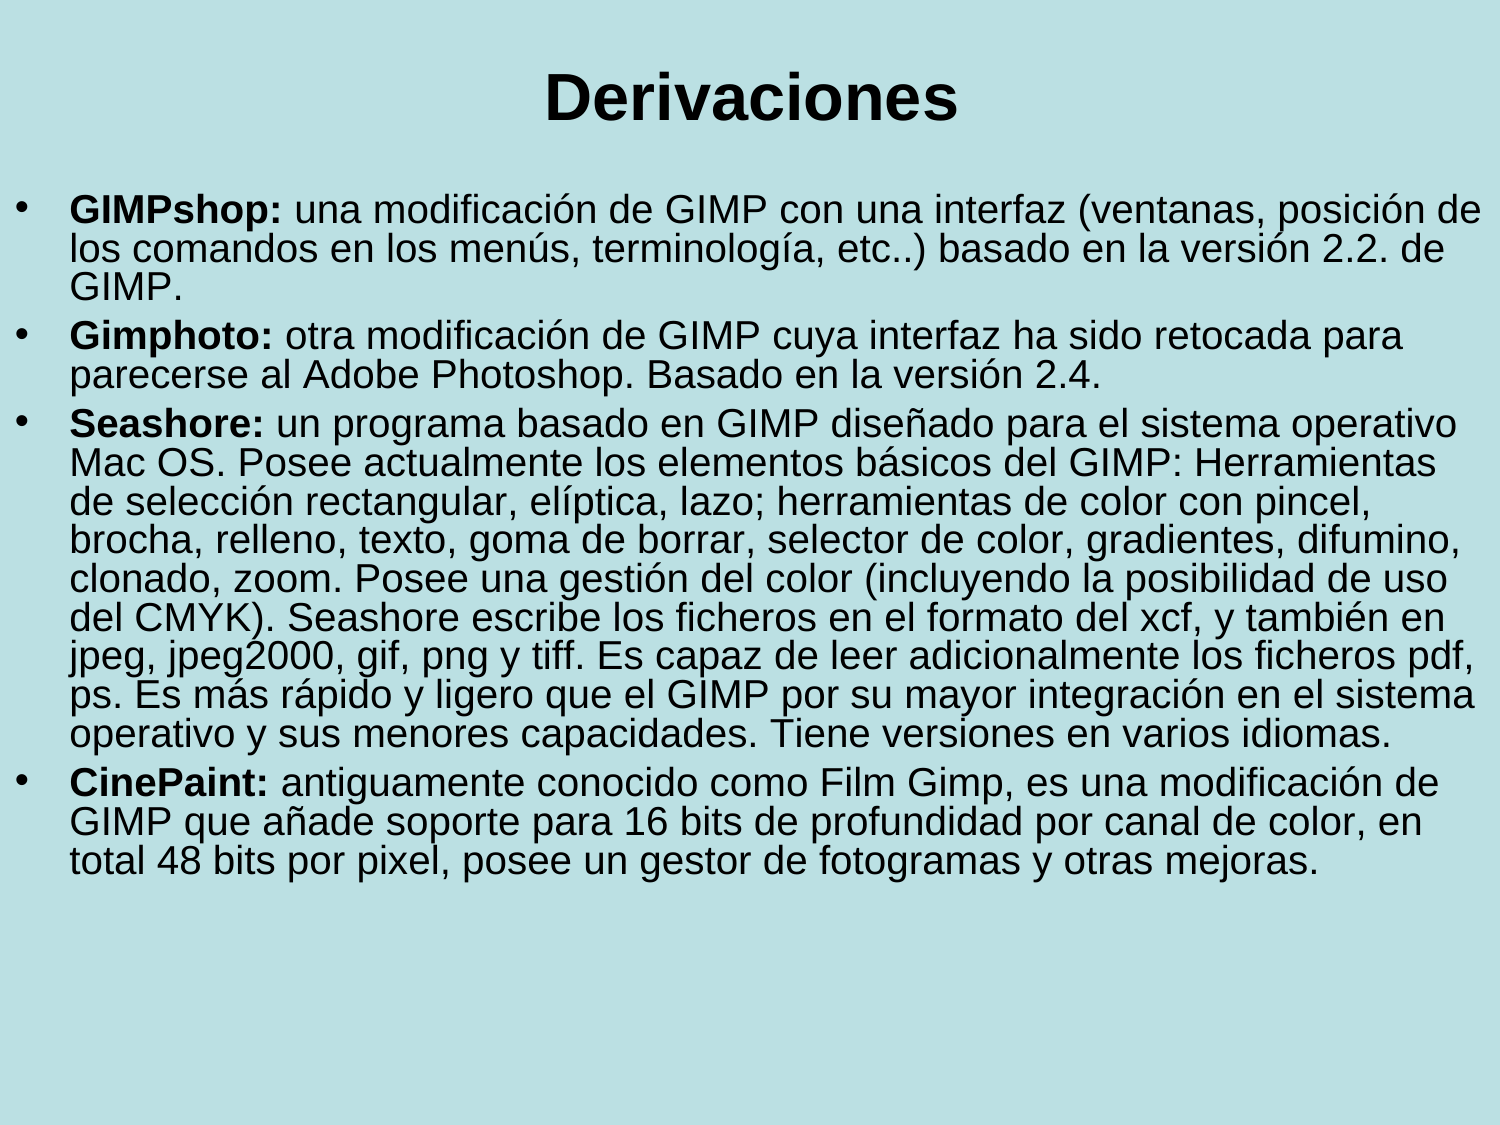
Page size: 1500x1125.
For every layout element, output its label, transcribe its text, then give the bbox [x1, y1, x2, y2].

list GIMPshop: una modificación de GIMP con una interfaz (ventanas, posición de los comandos en los menús, terminología, etc..) basado en la versión 2.2. de GIMP. Gimphoto: otra modificación de GIMP cuya interfaz ha sido retocada para parecerse al Adobe Photoshop. Basado en la versión 2.4. Seashore: un programa basado en GIMP diseñado para el sistema operativo Mac OS. Posee actualmente los elementos básicos del GIMP: Herramientas de selección rectangular, elíptica, lazo; herramientas de color con pincel, brocha, relleno, texto, goma de borrar, selector de color, gradientes, difumino, clonado, zoom. Posee una gestión del color (incluyendo la posibilidad de uso del CMYK). Seashore escribe los ficheros en el formato del xcf, y también en jpeg, jpeg2000, gif, png y tiff. Es capaz de leer adicionalmente los ficheros pdf, ps. Es más rápido y ligero que el GIMP por su mayor integración en el sistema operativo y sus menores capacidades. Tiene versiones en varios idiomas. CinePaint: antiguamente conocido como Film Gimp, es una modificación de GIMP que añade soporte para 16 bits de profundidad por canal de color, en total 48 bits por pixel, posee un gestor de fotogramas y otras mejoras. [0, 184, 1500, 928]
title Derivaciones [76, 0, 1427, 184]
